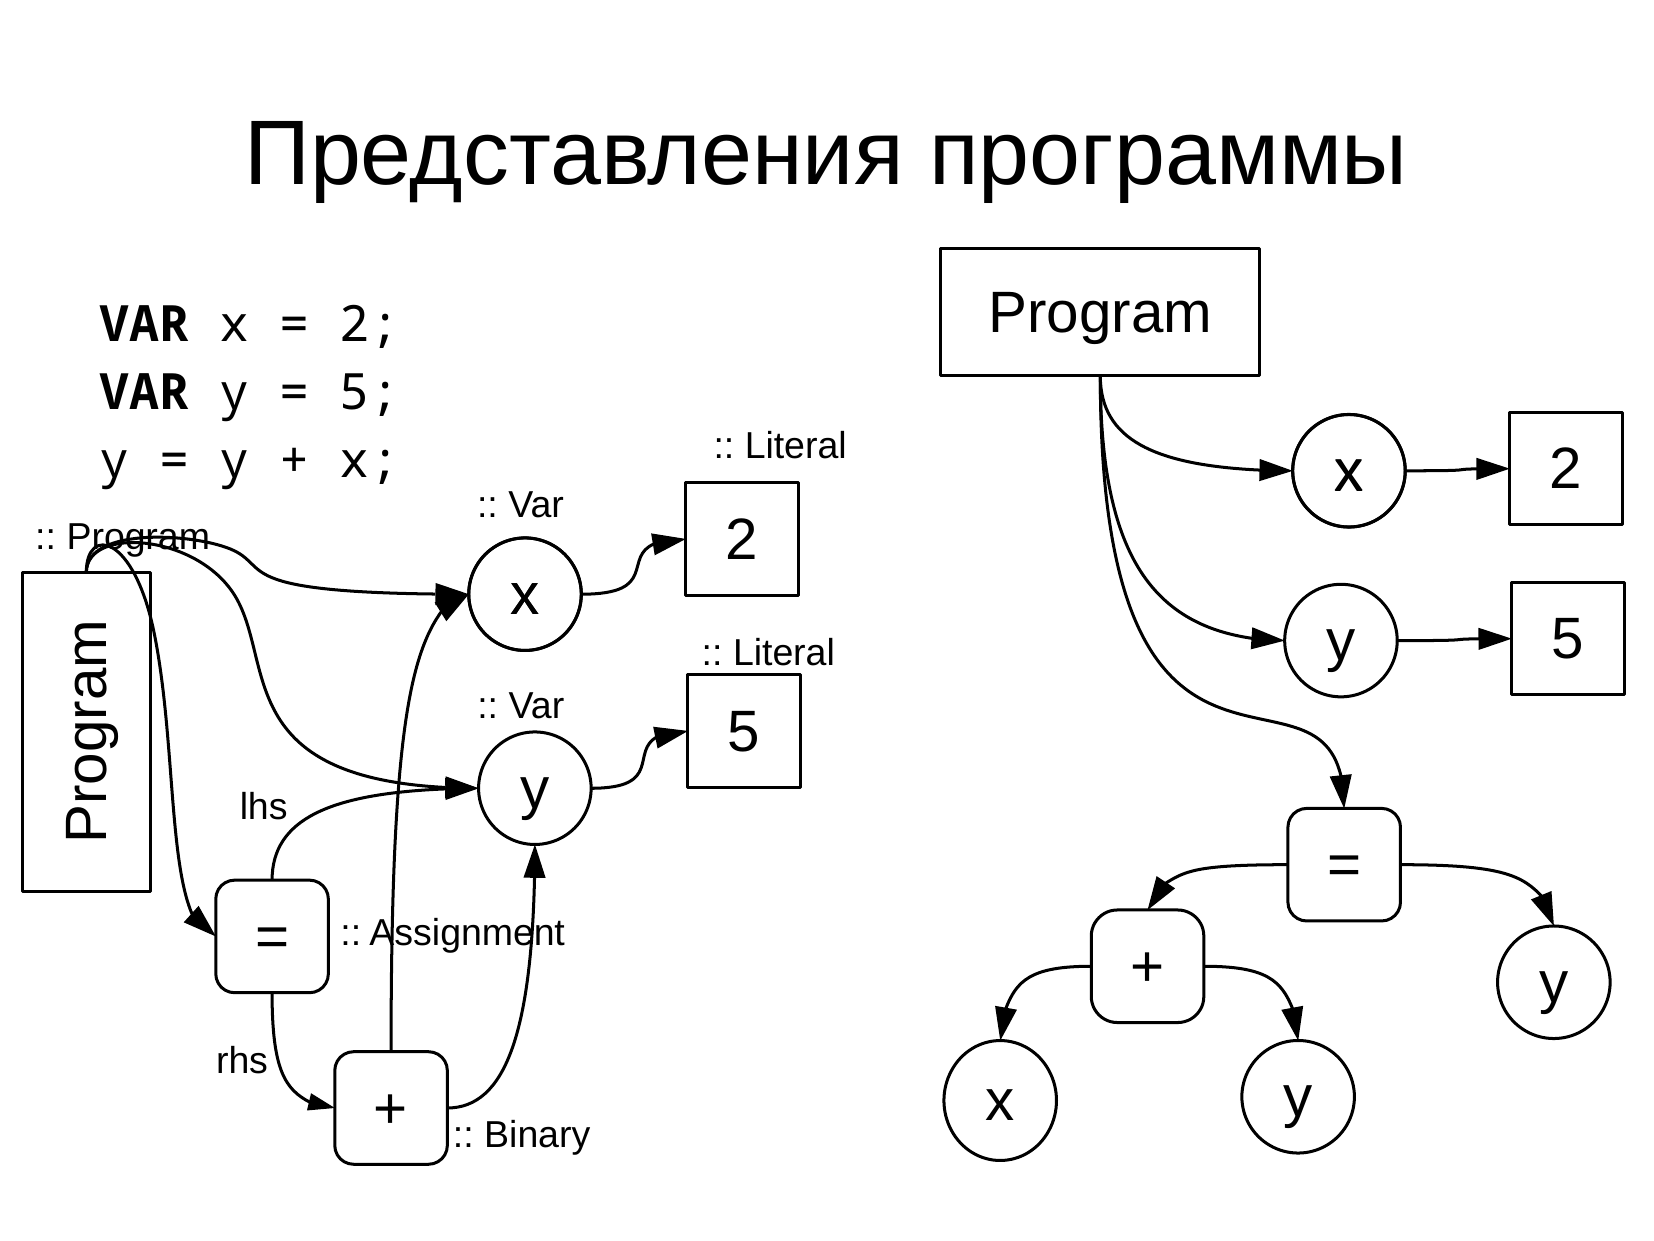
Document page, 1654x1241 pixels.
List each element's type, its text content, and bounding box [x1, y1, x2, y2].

text_box :: Assignment [325, 904, 581, 962]
title Представления программы [82, 56, 1571, 250]
text_box :: Literal [686, 623, 850, 681]
text_box Program [22, 599, 151, 892]
text_box + [1091, 909, 1204, 1023]
text_box y [1241, 1040, 1355, 1154]
text_box :: Var [462, 677, 580, 734]
text_box y [1497, 925, 1611, 1039]
text_box y [1284, 584, 1398, 697]
text_box 2 [685, 482, 799, 596]
text_box VAR x = 2; VAR y = 5; y = y + x; [85, 280, 451, 451]
text_box y [478, 734, 592, 845]
text_box x [1292, 414, 1406, 528]
text_box :: Binary [438, 1105, 606, 1163]
text_box 5 [687, 681, 801, 788]
text_box = [1287, 808, 1401, 921]
text_box :: Literal [698, 417, 862, 475]
text_box + [334, 1051, 448, 1165]
text_box lhs [225, 778, 376, 836]
text_box :: Var [462, 476, 580, 534]
text_box :: Program [20, 507, 226, 599]
text_box 5 [1511, 582, 1625, 695]
text_box rhs [201, 1032, 352, 1090]
text_box x [468, 537, 582, 651]
text_box x [943, 1040, 1057, 1161]
text_box Program [940, 248, 1260, 376]
text_box 2 [1509, 412, 1623, 525]
text_box = [215, 880, 329, 993]
